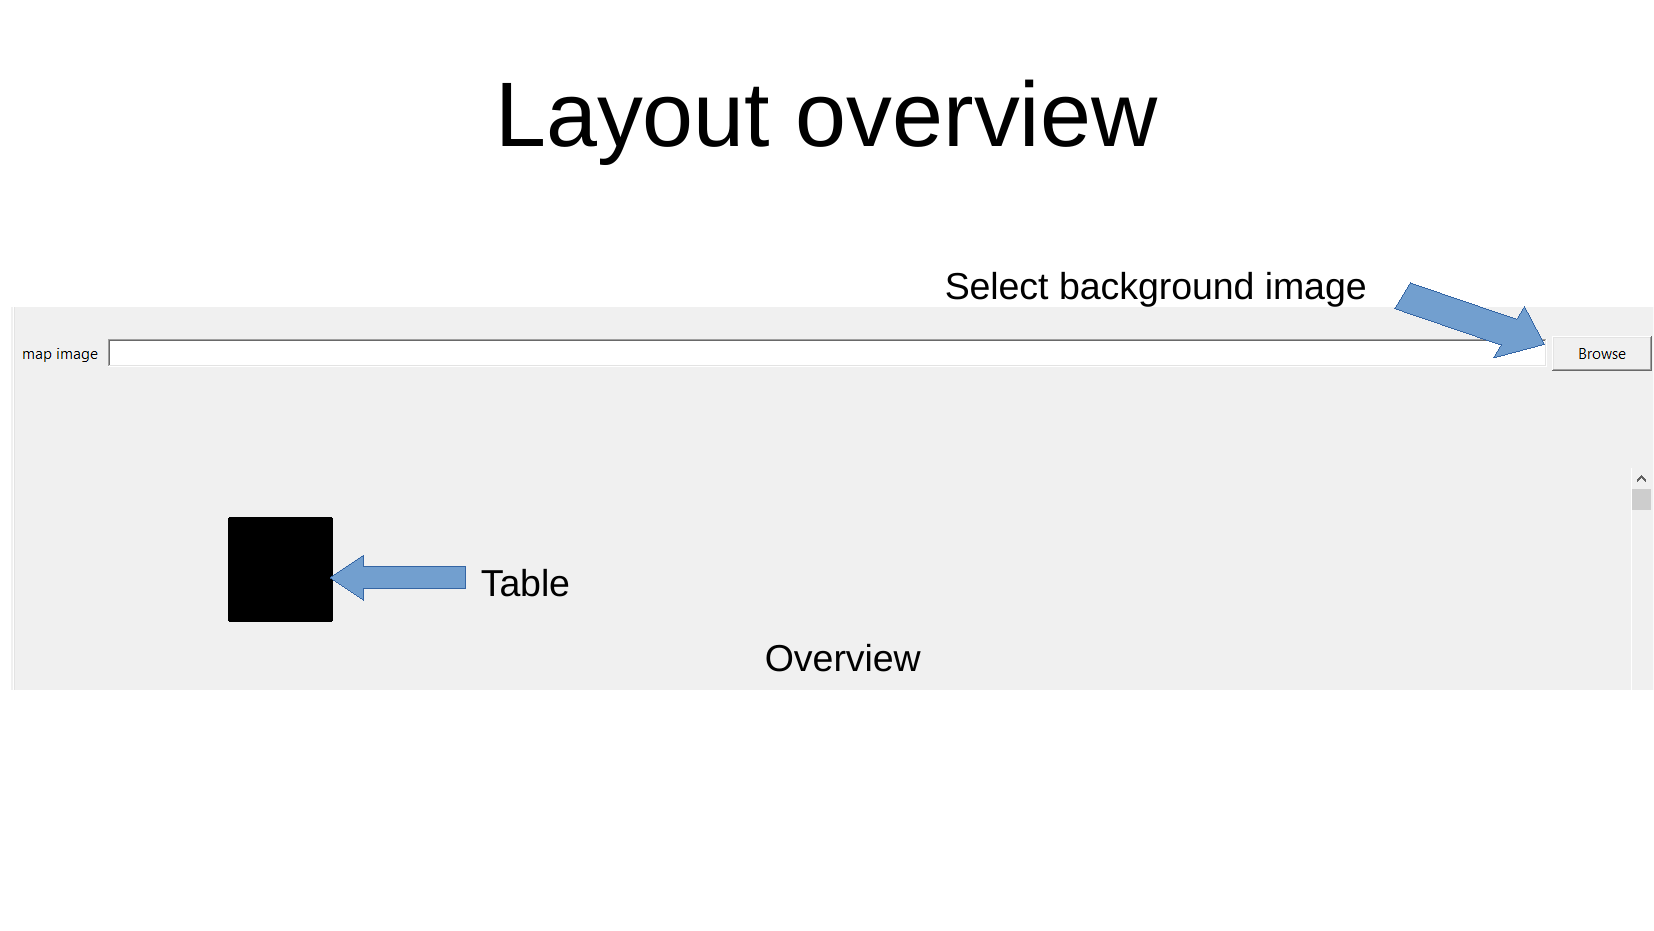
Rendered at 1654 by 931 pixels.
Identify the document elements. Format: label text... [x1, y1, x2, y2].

text_box [330, 555, 466, 601]
text_box Overview [750, 630, 936, 687]
picture [11, 307, 1654, 691]
text_box Select background image [930, 258, 1382, 316]
picture [1484, 307, 1523, 318]
title Layout overview [82, 37, 1571, 193]
text_box [1394, 282, 1545, 358]
text_box Table [466, 555, 586, 612]
